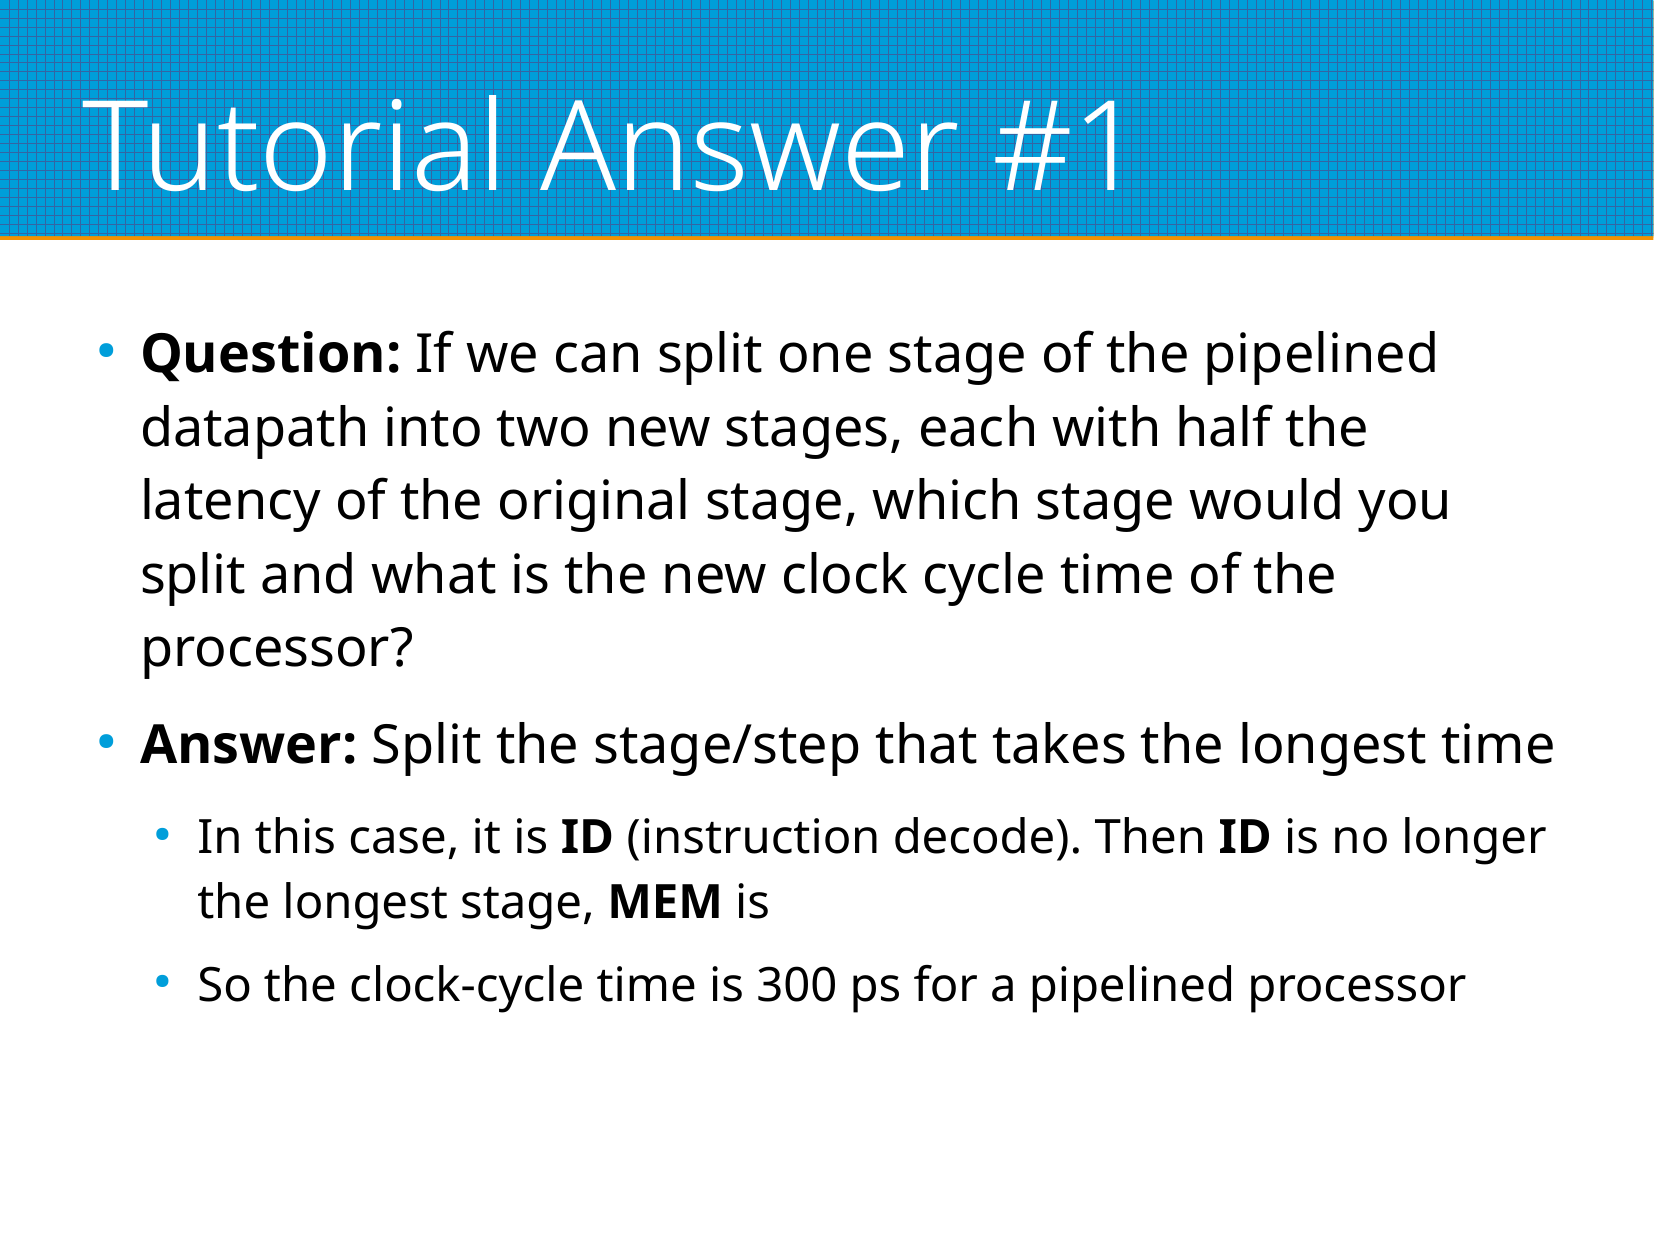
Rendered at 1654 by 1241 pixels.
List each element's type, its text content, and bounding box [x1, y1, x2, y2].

title Tutorial Answer #1 [82, 19, 1571, 227]
list Question: If we can split one stage of the pipelined datapath into two new stages, each with half the latency of the original stage, which stage would you split and what is the new clock cycle time of the processor? Answer: Split the stage/step that takes the longest time In this case, it is ID (instruction decode). Then ID is no longer the longest stage, MEM is So the clock-cycle time is 300 ps for a pipelined processor [82, 314, 1563, 1081]
